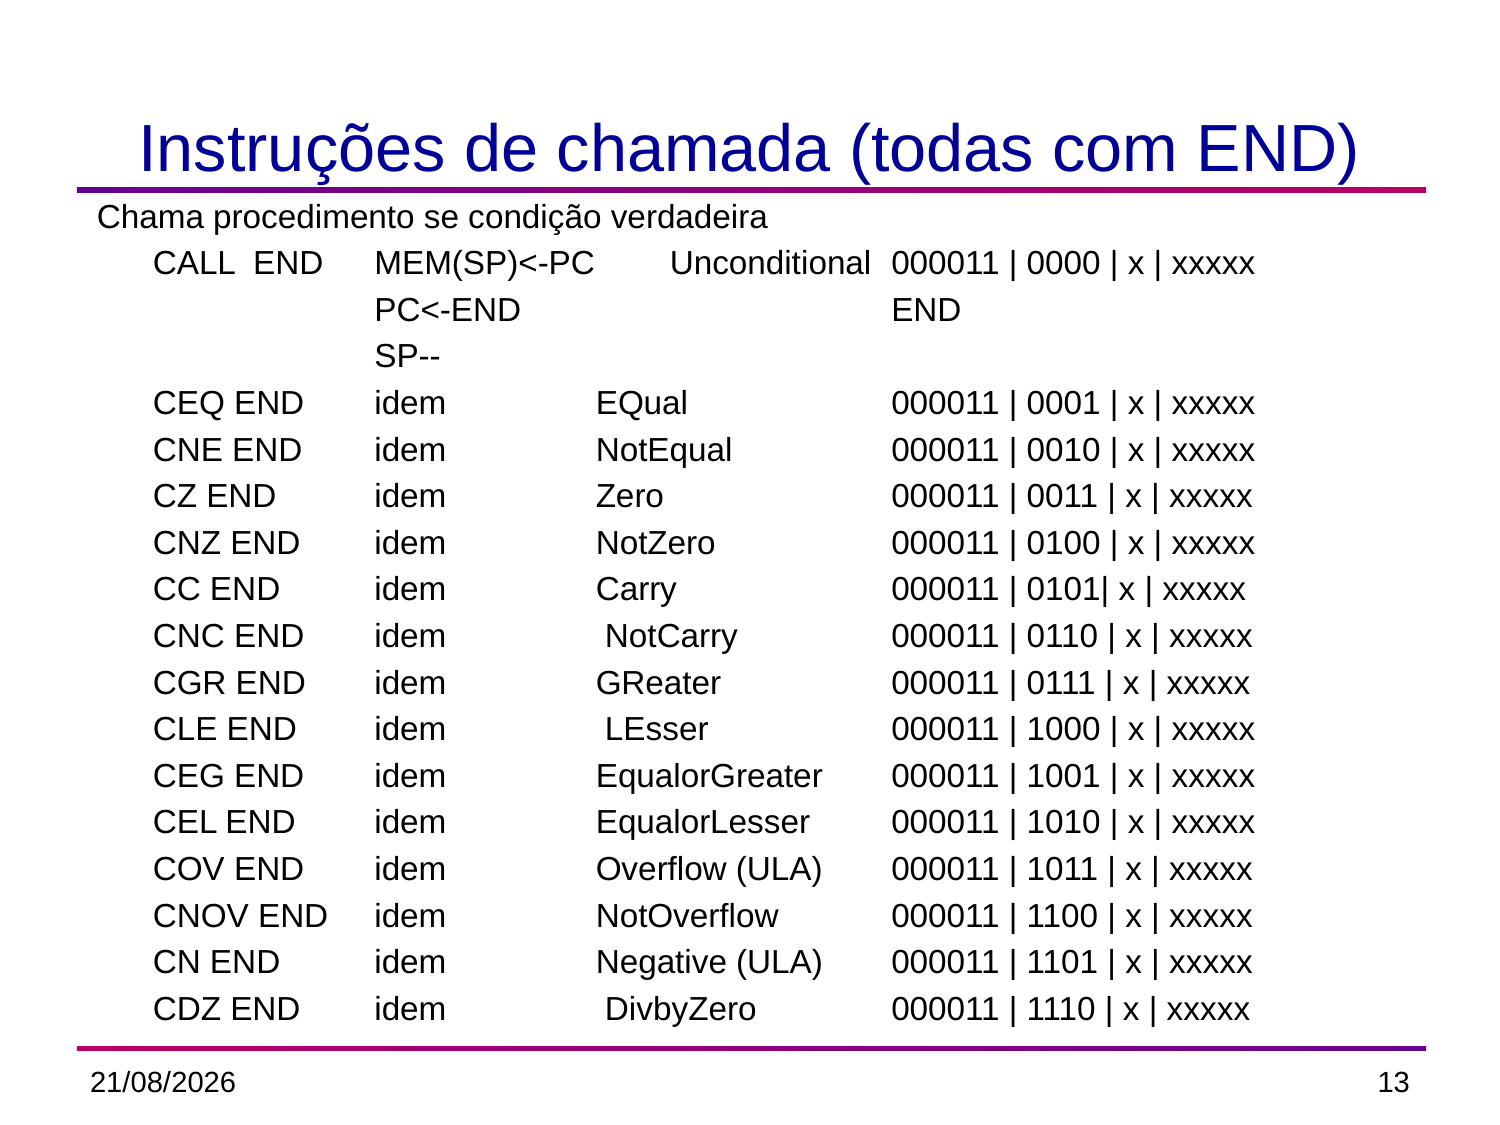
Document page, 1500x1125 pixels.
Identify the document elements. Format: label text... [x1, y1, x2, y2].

slide_number <number> [1074, 1055, 1425, 1125]
slide_number 04/08/2021 [75, 1055, 425, 1125]
text_box Chama procedimento se condição verdadeira CALL END MEM(SP)<-PC Unconditional 000011 | 0000 | x | xxxxx PC<-END END SP-- CEQ END idem EQual 000011 | 0001 | x | xxxxx CNE END idem NotEqual 000011 | 0010 | x | xxxxx CZ END idem Zero 000011 | 0011 | x | xxxxx CNZ END idem NotZero 000011 | 0100 | x | xxxxx CC END idem Carry 000011 | 0101| x | xxxxx CNC END idem NotCarry 000011 | 0110 | x | xxxxx CGR END idem GReater 000011 | 0111 | x | xxxxx CLE END idem LEsser 000011 | 1000 | x | xxxxx CEG END idem EqualorGreater 000011 | 1001 | x | xxxxx CEL END idem EqualorLesser 000011 | 1010 | x | xxxxx COV END idem Overflow (ULA) 000011 | 1011 | x | xxxxx CNOV END idem NotOverflow 000011 | 1100 | x | xxxxx CN END idem Negative (ULA) 000011 | 1101 | x | xxxxx CDZ END idem DivbyZero 000011 | 1110 | x | xxxxx [81, 187, 1432, 991]
title Instruções de chamada (todas com END) [76, 74, 1424, 193]
